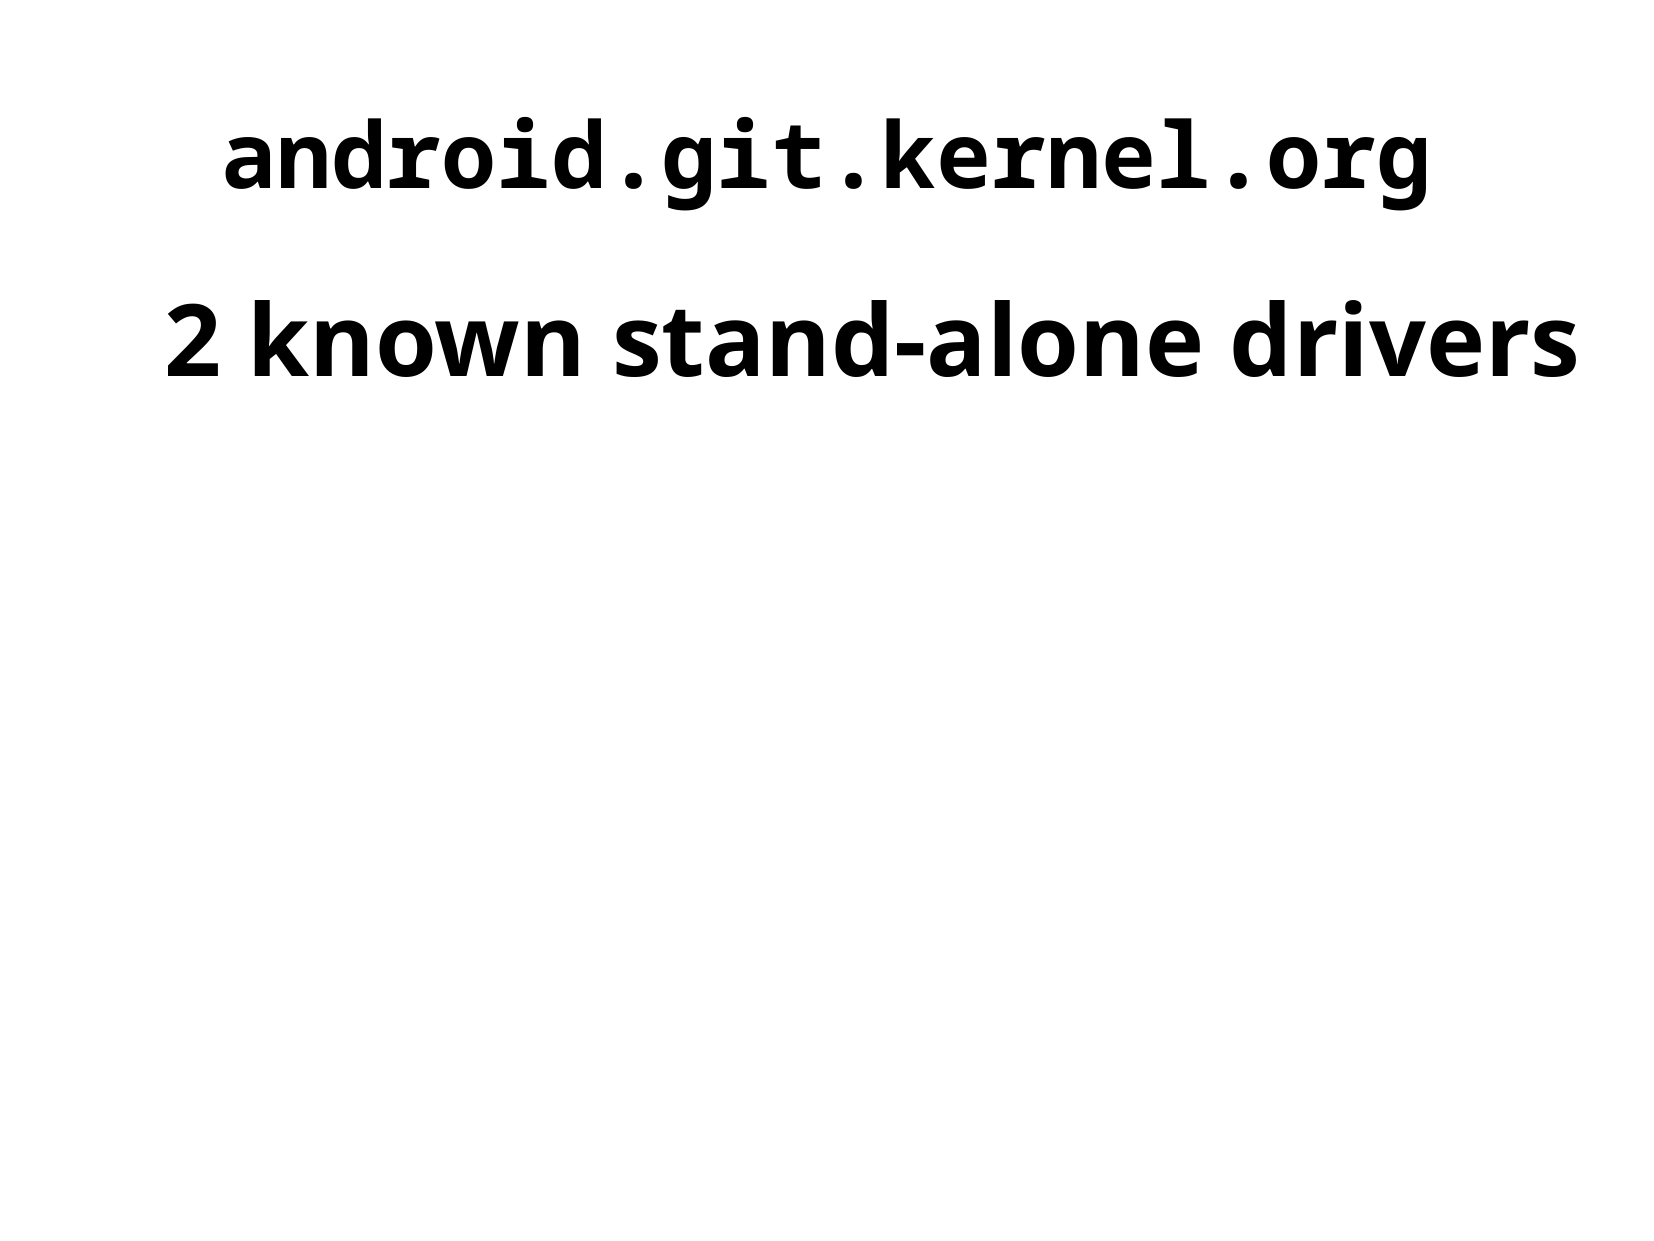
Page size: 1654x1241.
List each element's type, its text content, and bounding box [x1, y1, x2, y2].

text_box 2 known stand-alone drivers [149, 262, 1504, 398]
title android.git.kernel.org [82, 15, 1571, 291]
